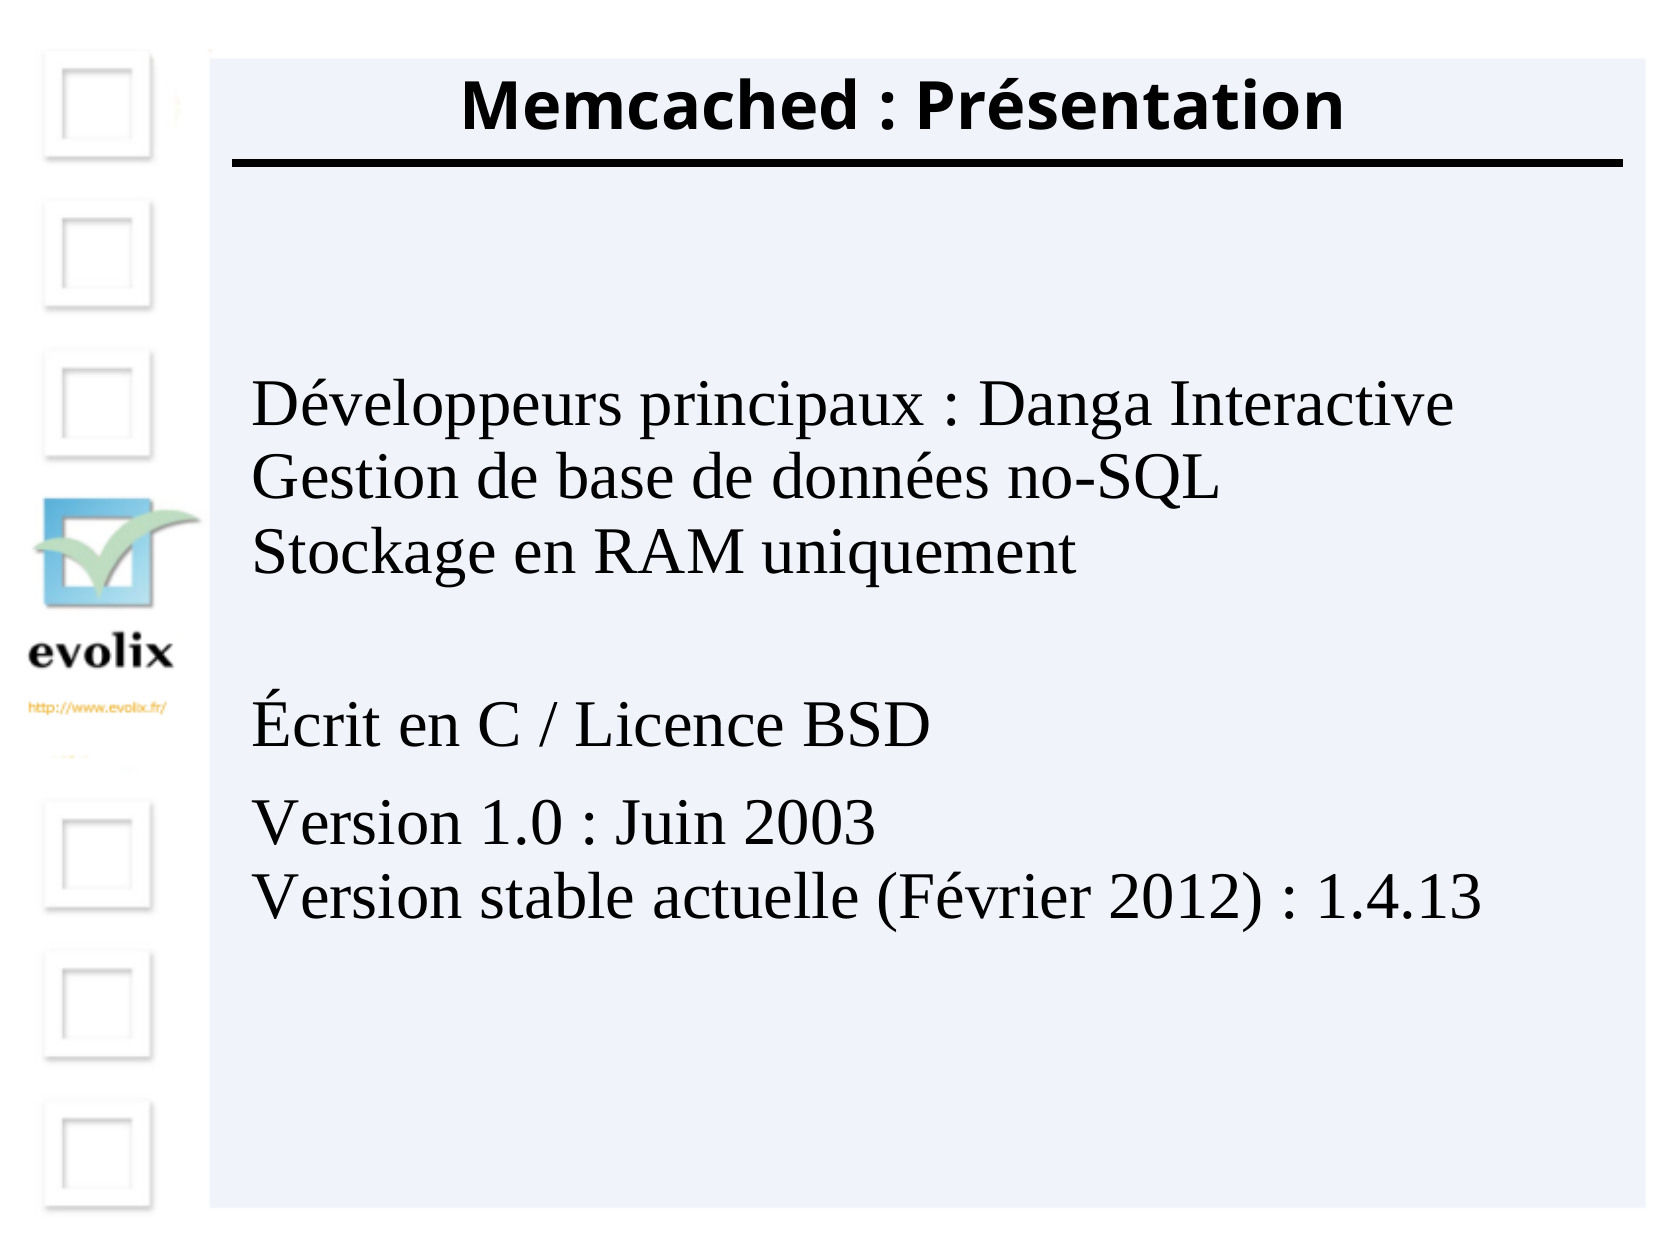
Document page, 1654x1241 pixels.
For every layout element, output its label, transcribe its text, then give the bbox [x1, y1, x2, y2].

title Memcached : Présentation [415, 0, 1391, 209]
picture [0, 49, 1654, 1218]
subtitle Développeurs principaux : Danga Interactive Gestion de base de données no-SQL Stockage en RAM uniquement Écrit en C / Licence BSD Version 1.0 : Juin 2003 Version stable actuelle (Février 2012) : 1.4.13 [251, 255, 1638, 1139]
